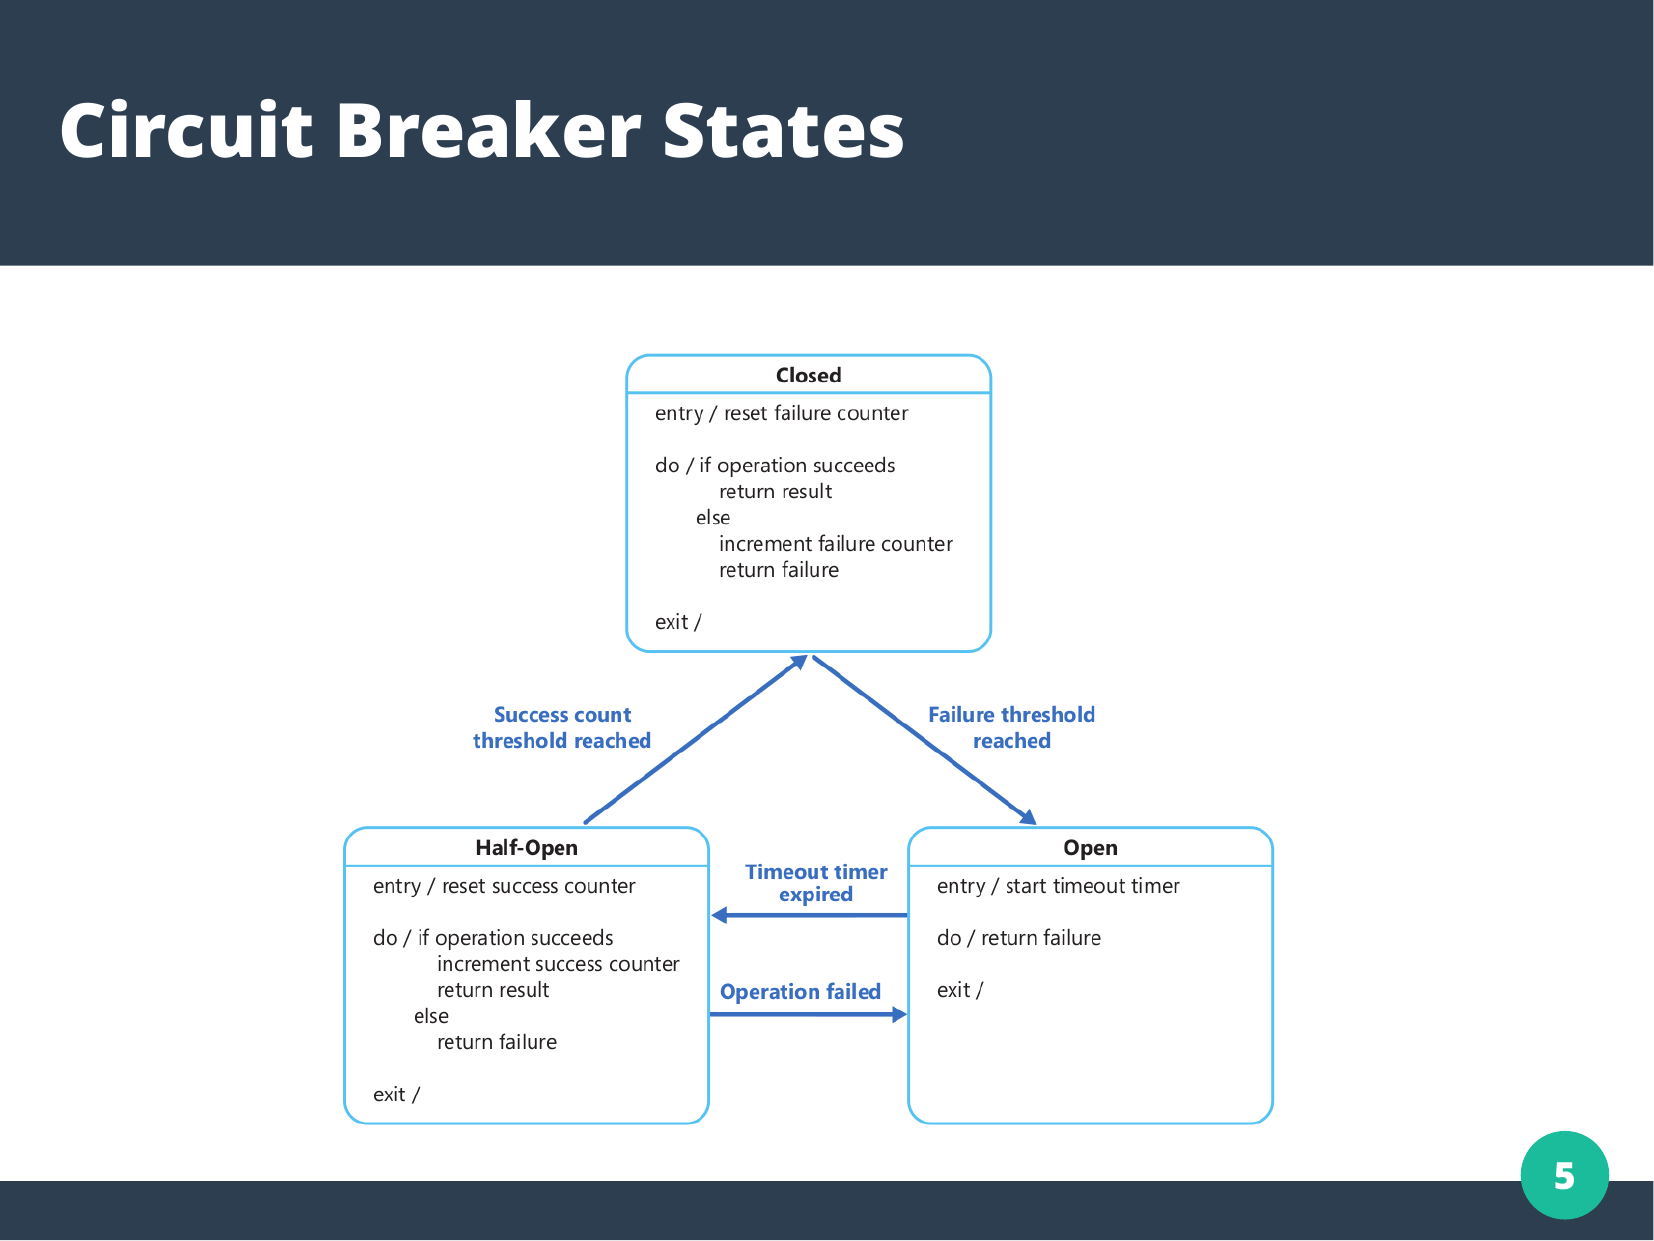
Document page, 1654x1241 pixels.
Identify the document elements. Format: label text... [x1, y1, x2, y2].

picture [224, 324, 1429, 1152]
title Circuit Breaker States [59, 49, 1595, 207]
